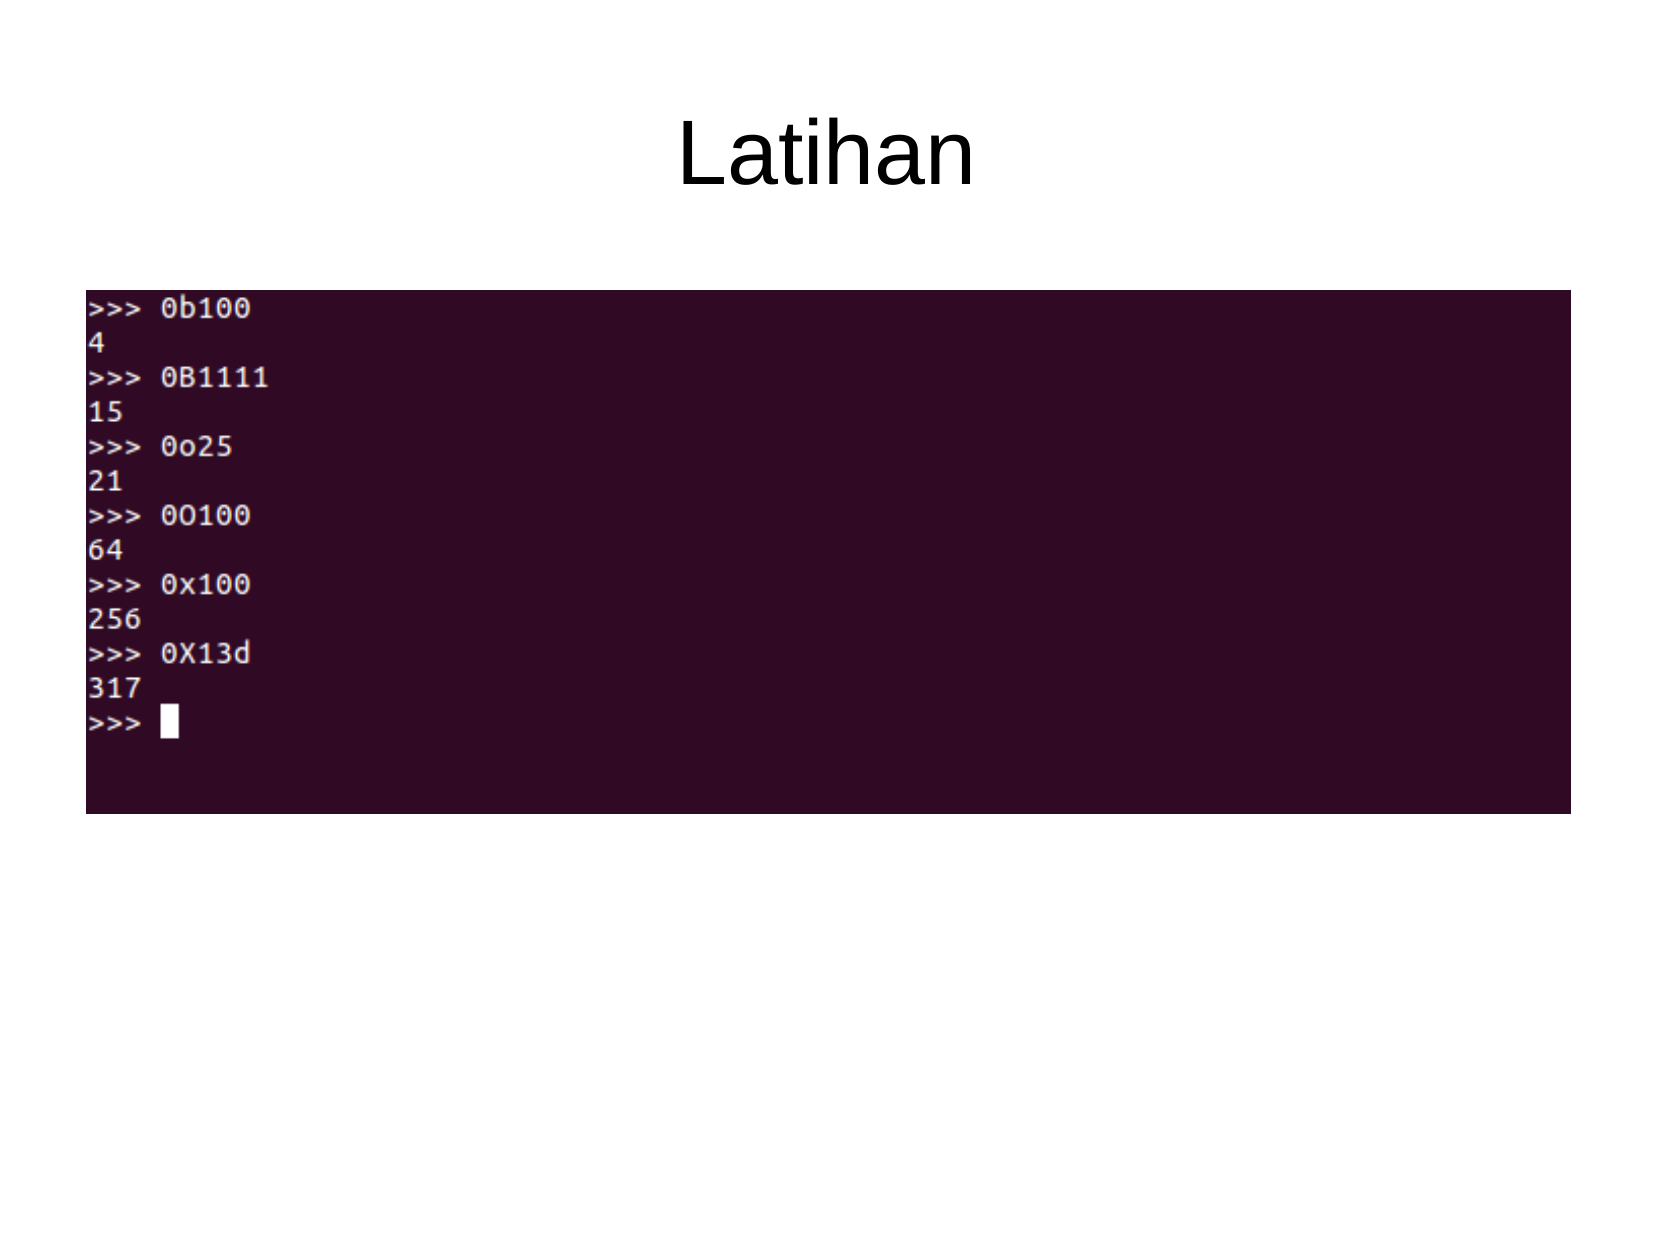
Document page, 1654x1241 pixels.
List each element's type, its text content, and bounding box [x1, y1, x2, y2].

title Latihan [82, 49, 1571, 257]
picture [86, 290, 1571, 814]
